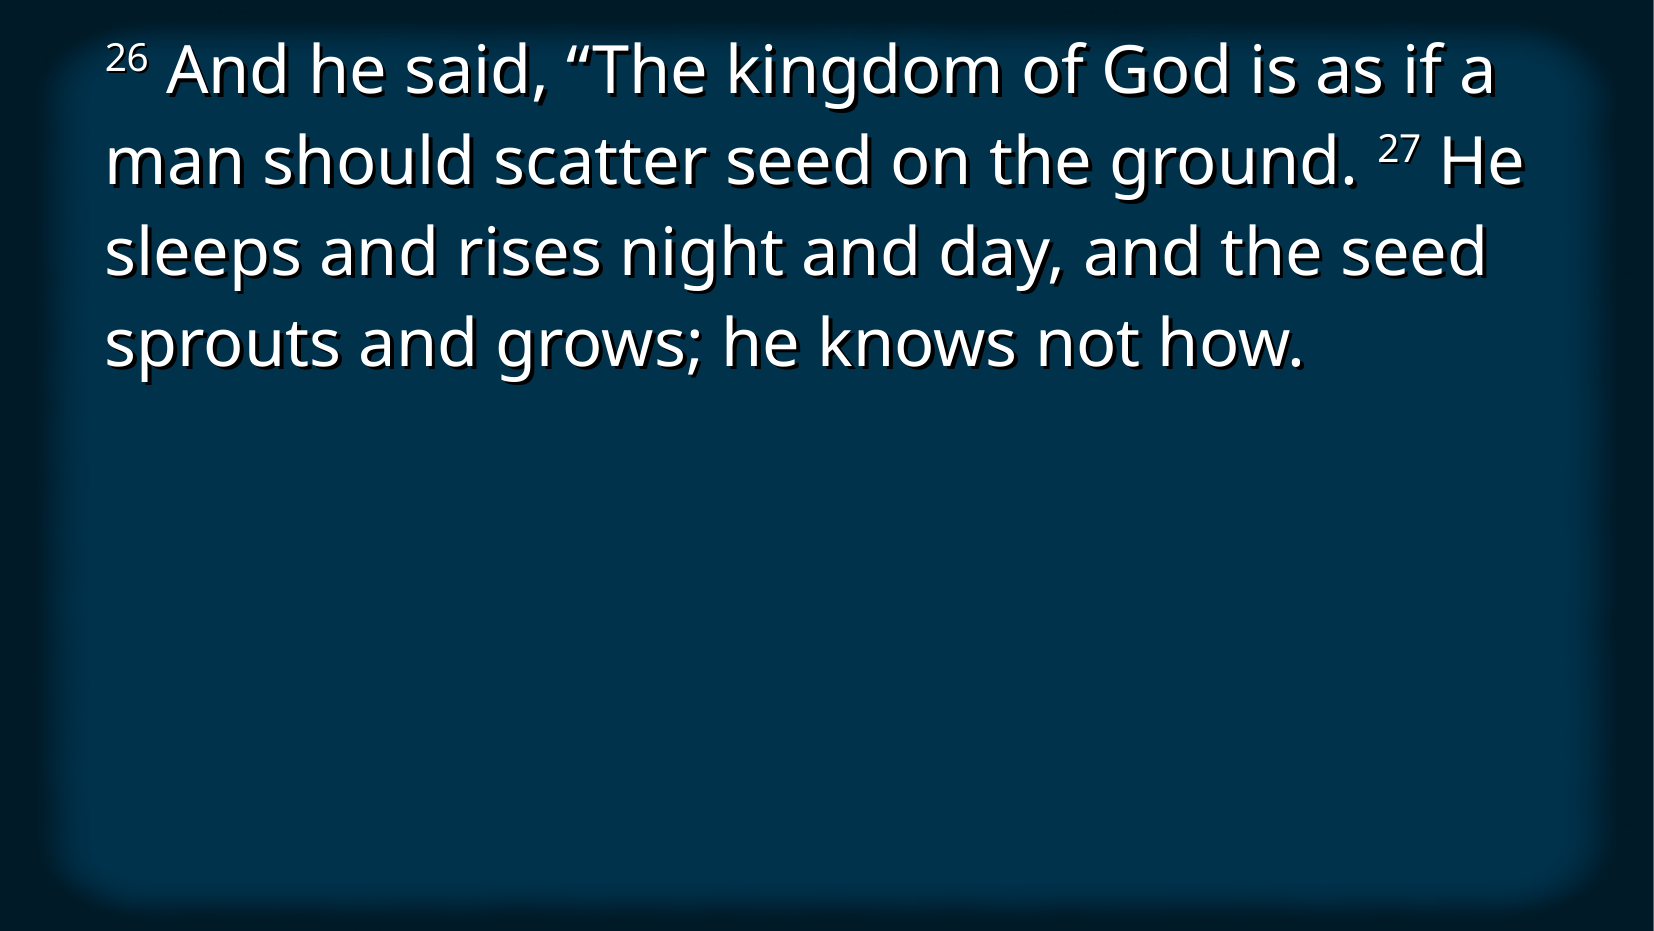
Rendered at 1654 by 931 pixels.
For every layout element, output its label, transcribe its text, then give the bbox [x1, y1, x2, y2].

picture [0, 0, 1654, 931]
text_box 26 And he said, “The kingdom of God is as if a man should scatter seed on the ground. 27 He sleeps and rises night and day, and the seed sprouts and grows; he knows not how. [90, 15, 1591, 391]
